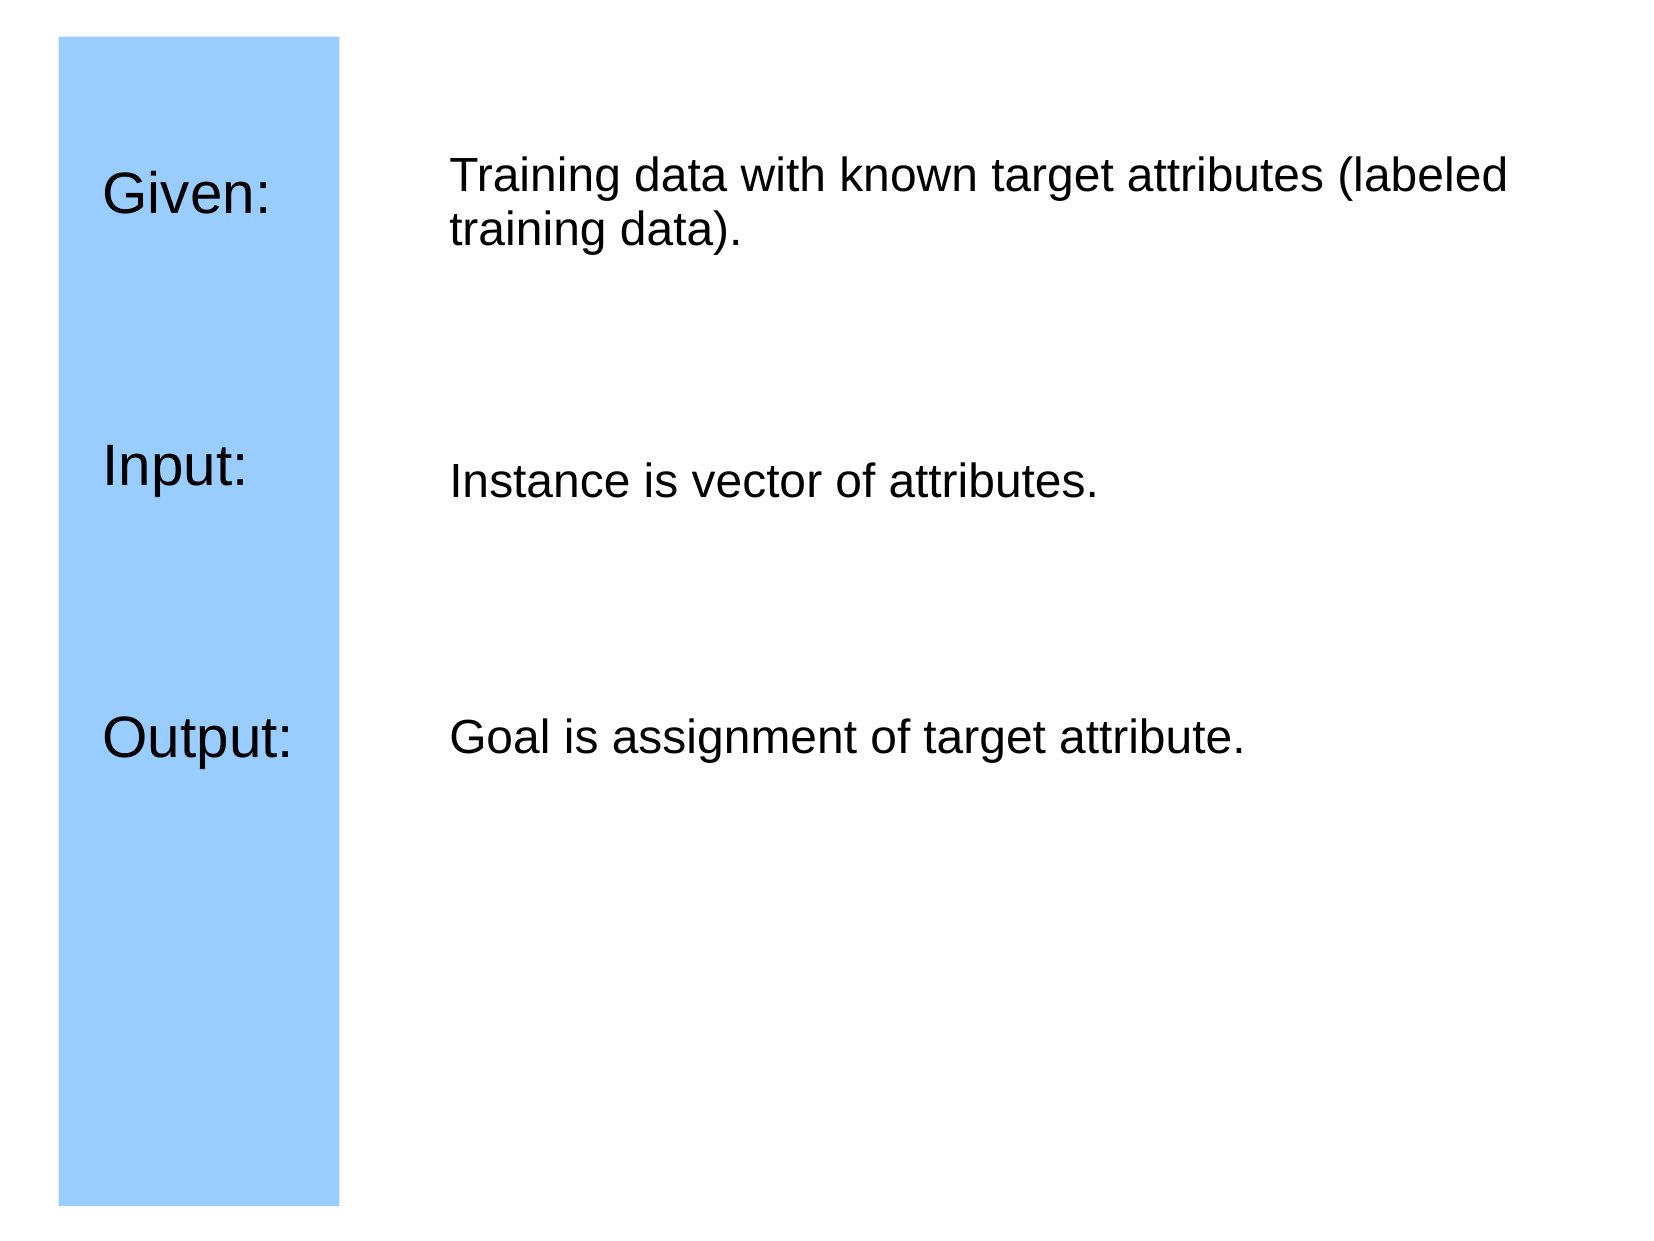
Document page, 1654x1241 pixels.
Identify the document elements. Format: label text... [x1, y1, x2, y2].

text_box Given: [87, 153, 303, 234]
text_box Training data with known target attributes (labeled training data). [434, 140, 1526, 263]
text_box Goal is assignment of target attribute. [434, 702, 1263, 772]
text_box Input: [87, 425, 281, 506]
text_box Output: [87, 697, 326, 777]
text_box [58, 36, 340, 1207]
text_box Instance is vector of attributes. [434, 446, 1115, 516]
